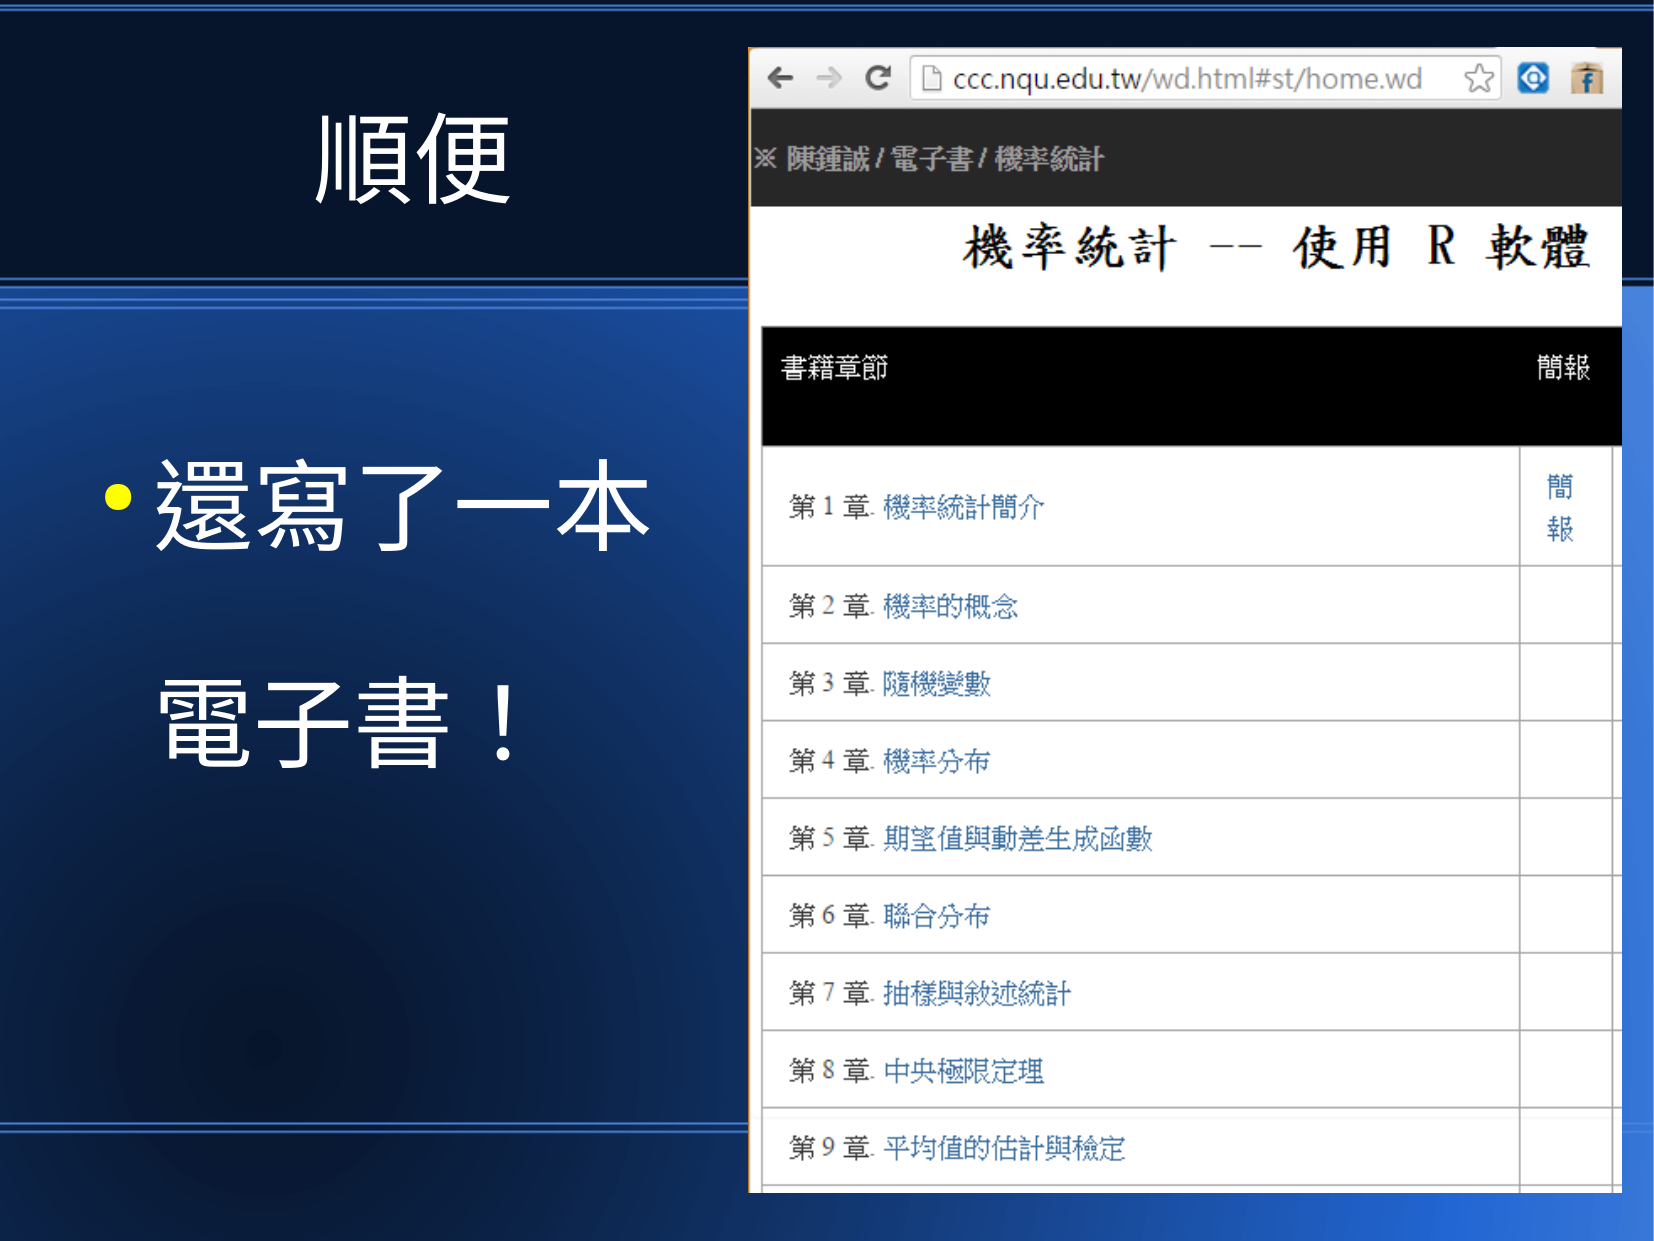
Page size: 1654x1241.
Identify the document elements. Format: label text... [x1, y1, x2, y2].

title 順便 [82, 32, 745, 274]
list 還寫了一本電子書！ [82, 355, 686, 1241]
picture [0, 0, 1654, 1241]
